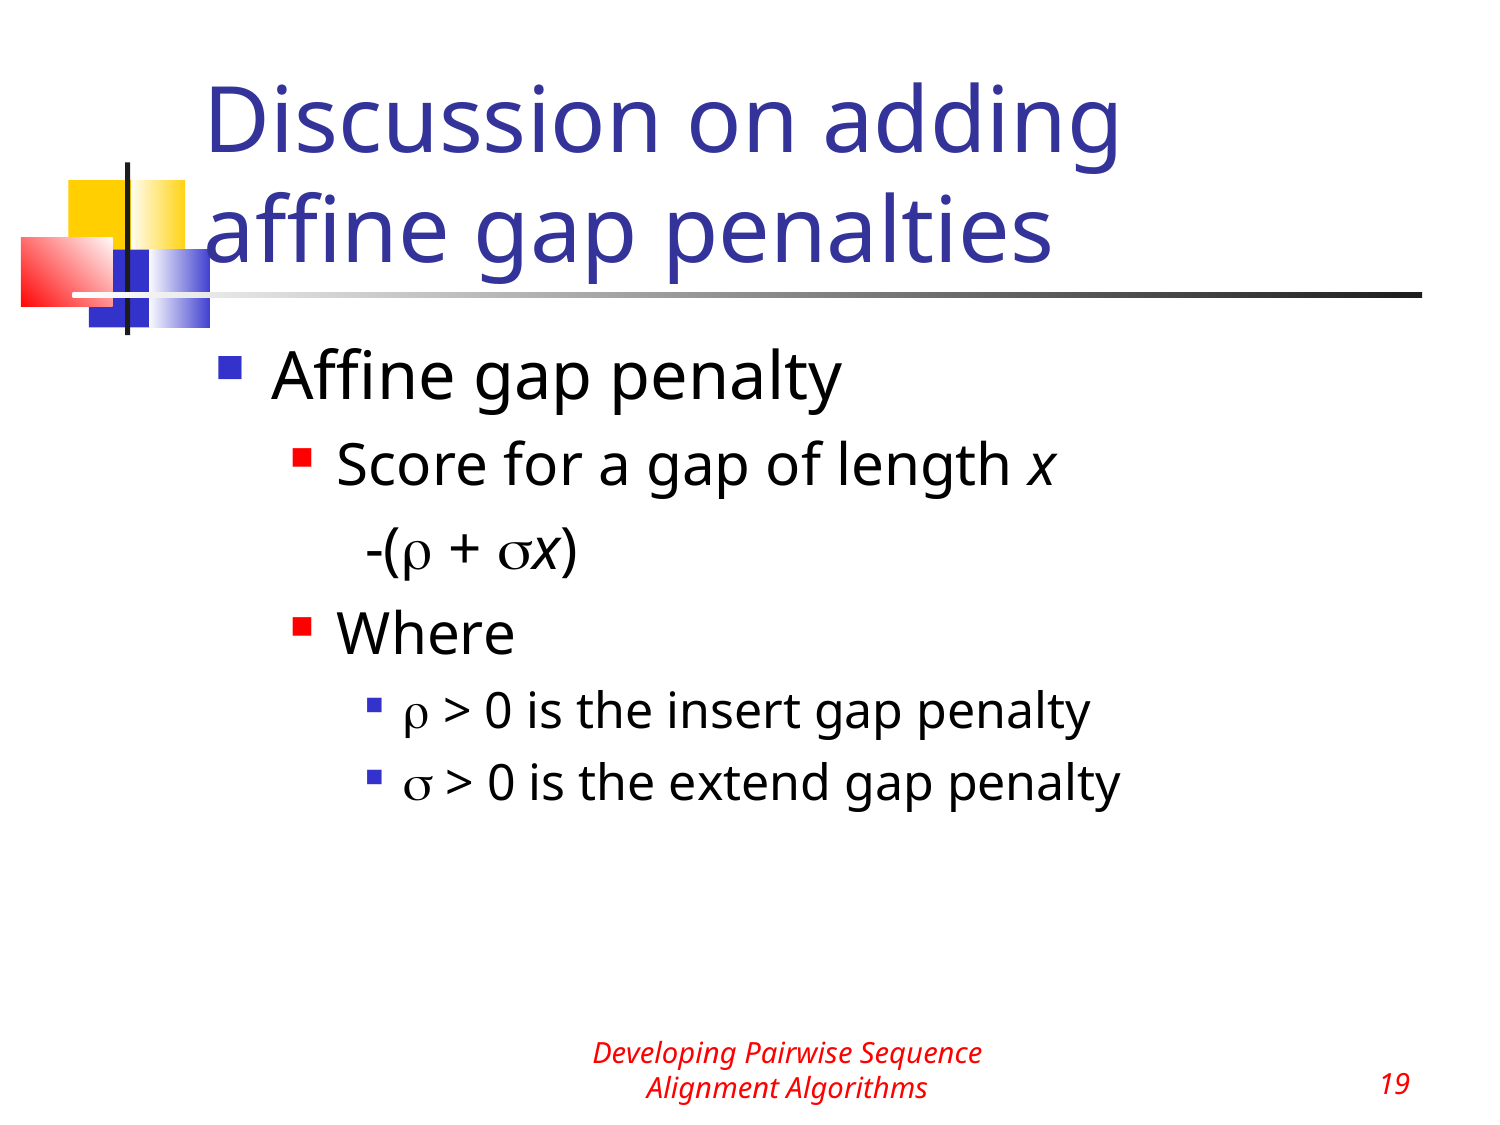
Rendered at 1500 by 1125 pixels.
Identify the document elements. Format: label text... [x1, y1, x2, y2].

text_box Developing Pairwise Sequence Alignment Algorithms [512, 1037, 1063, 1113]
title Discussion on adding affine gap penalties [188, 53, 1468, 289]
text_box <number> [1112, 1037, 1426, 1113]
list Affine gap penalty Score for a gap of length x -( + x) Where  > 0 is the insert gap penalty  > 0 is the extend gap penalty [200, 324, 1476, 1001]
